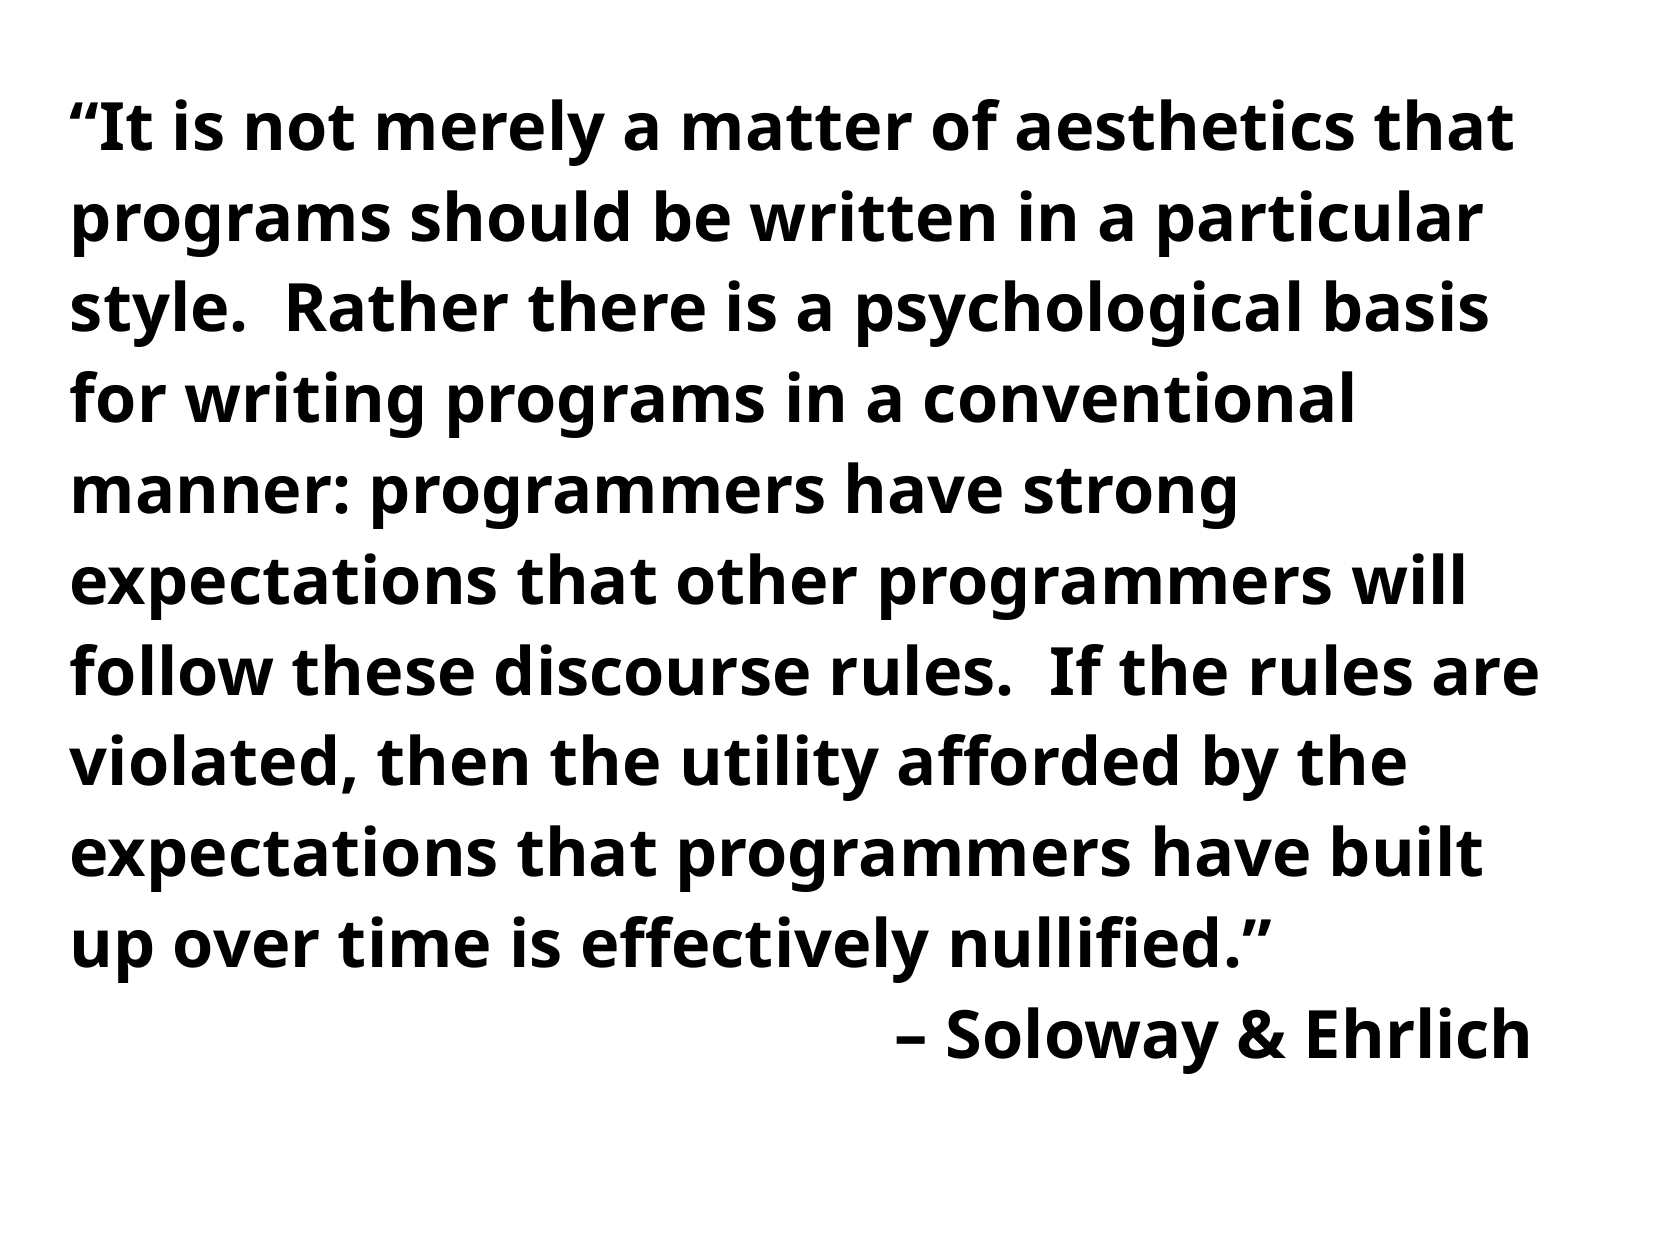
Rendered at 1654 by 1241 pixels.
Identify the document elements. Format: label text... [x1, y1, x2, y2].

text_box “It is not merely a matter of aesthetics that programs should be written in a particular style. Rather there is a psychological basis for writing programs in a conventional manner: programmers have strong expectations that other programmers will follow these discourse rules. If the rules are violated, then the utility afforded by the expectations that programmers have built up over time is effectively nullified.” – Soloway & Ehrlich [55, 71, 1581, 892]
